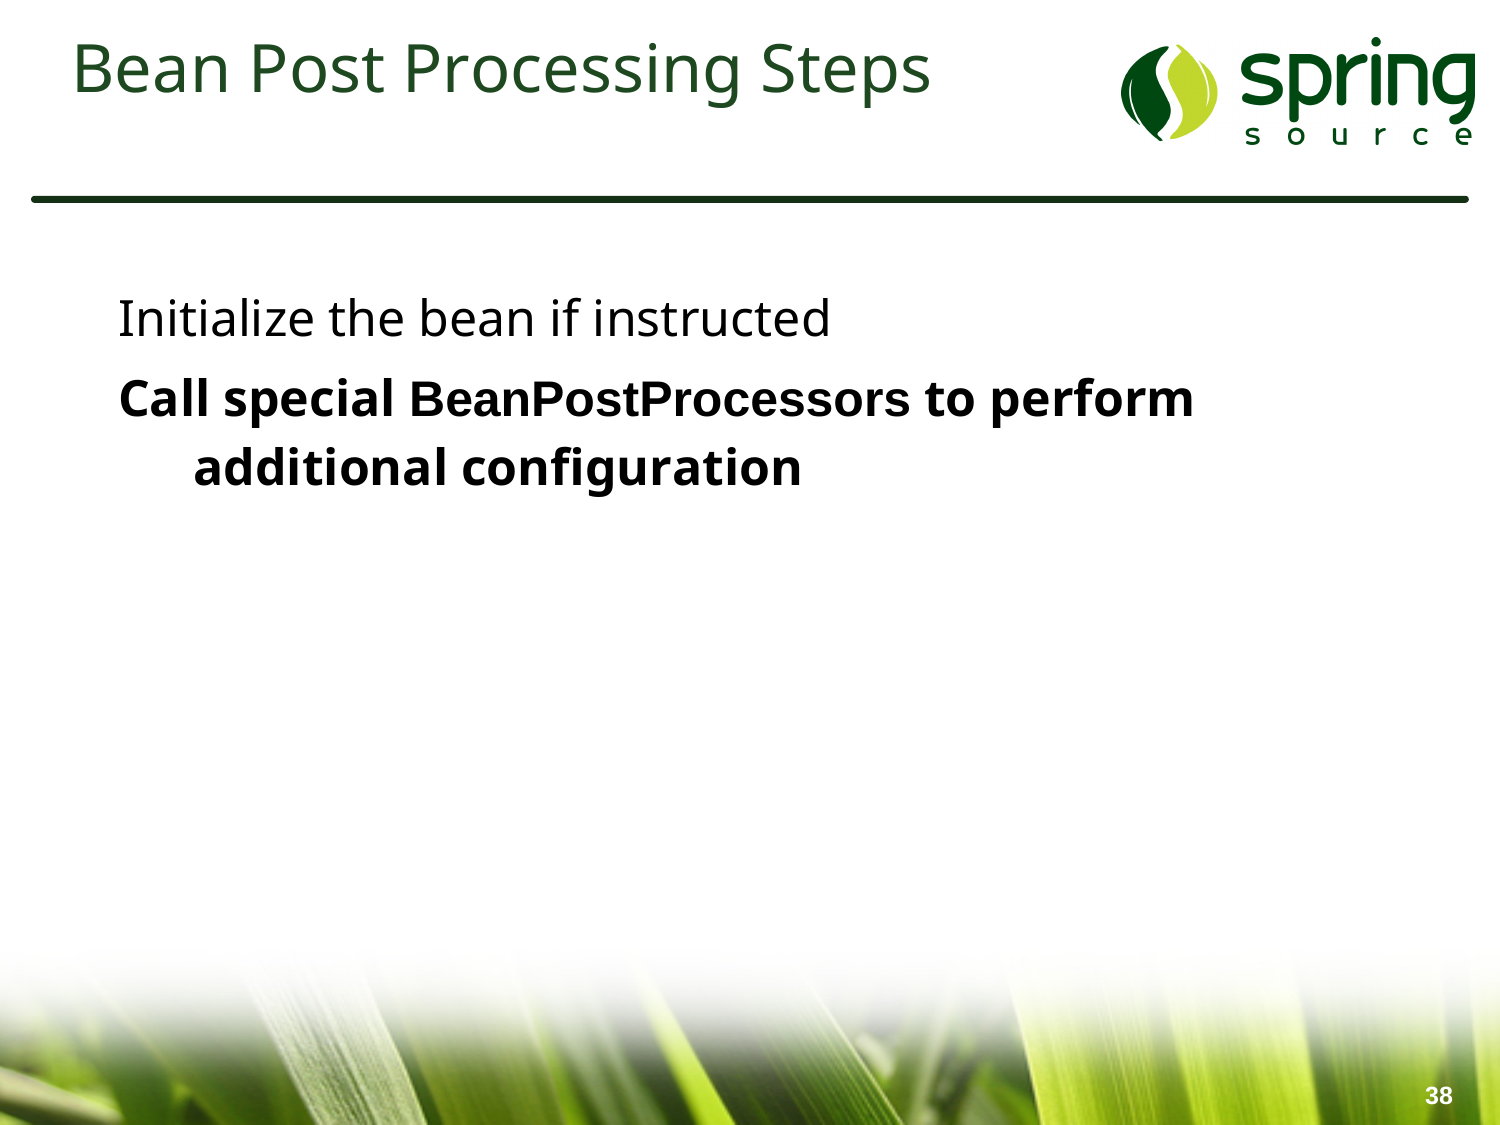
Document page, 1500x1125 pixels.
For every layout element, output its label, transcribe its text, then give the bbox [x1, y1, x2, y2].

picture [1121, 37, 1475, 145]
title Bean Post Processing Steps [56, 13, 1089, 176]
picture [0, 944, 1500, 1125]
list Initialize the bean if instructed Call special BeanPostProcessors to perform additional configuration [103, 275, 1394, 938]
